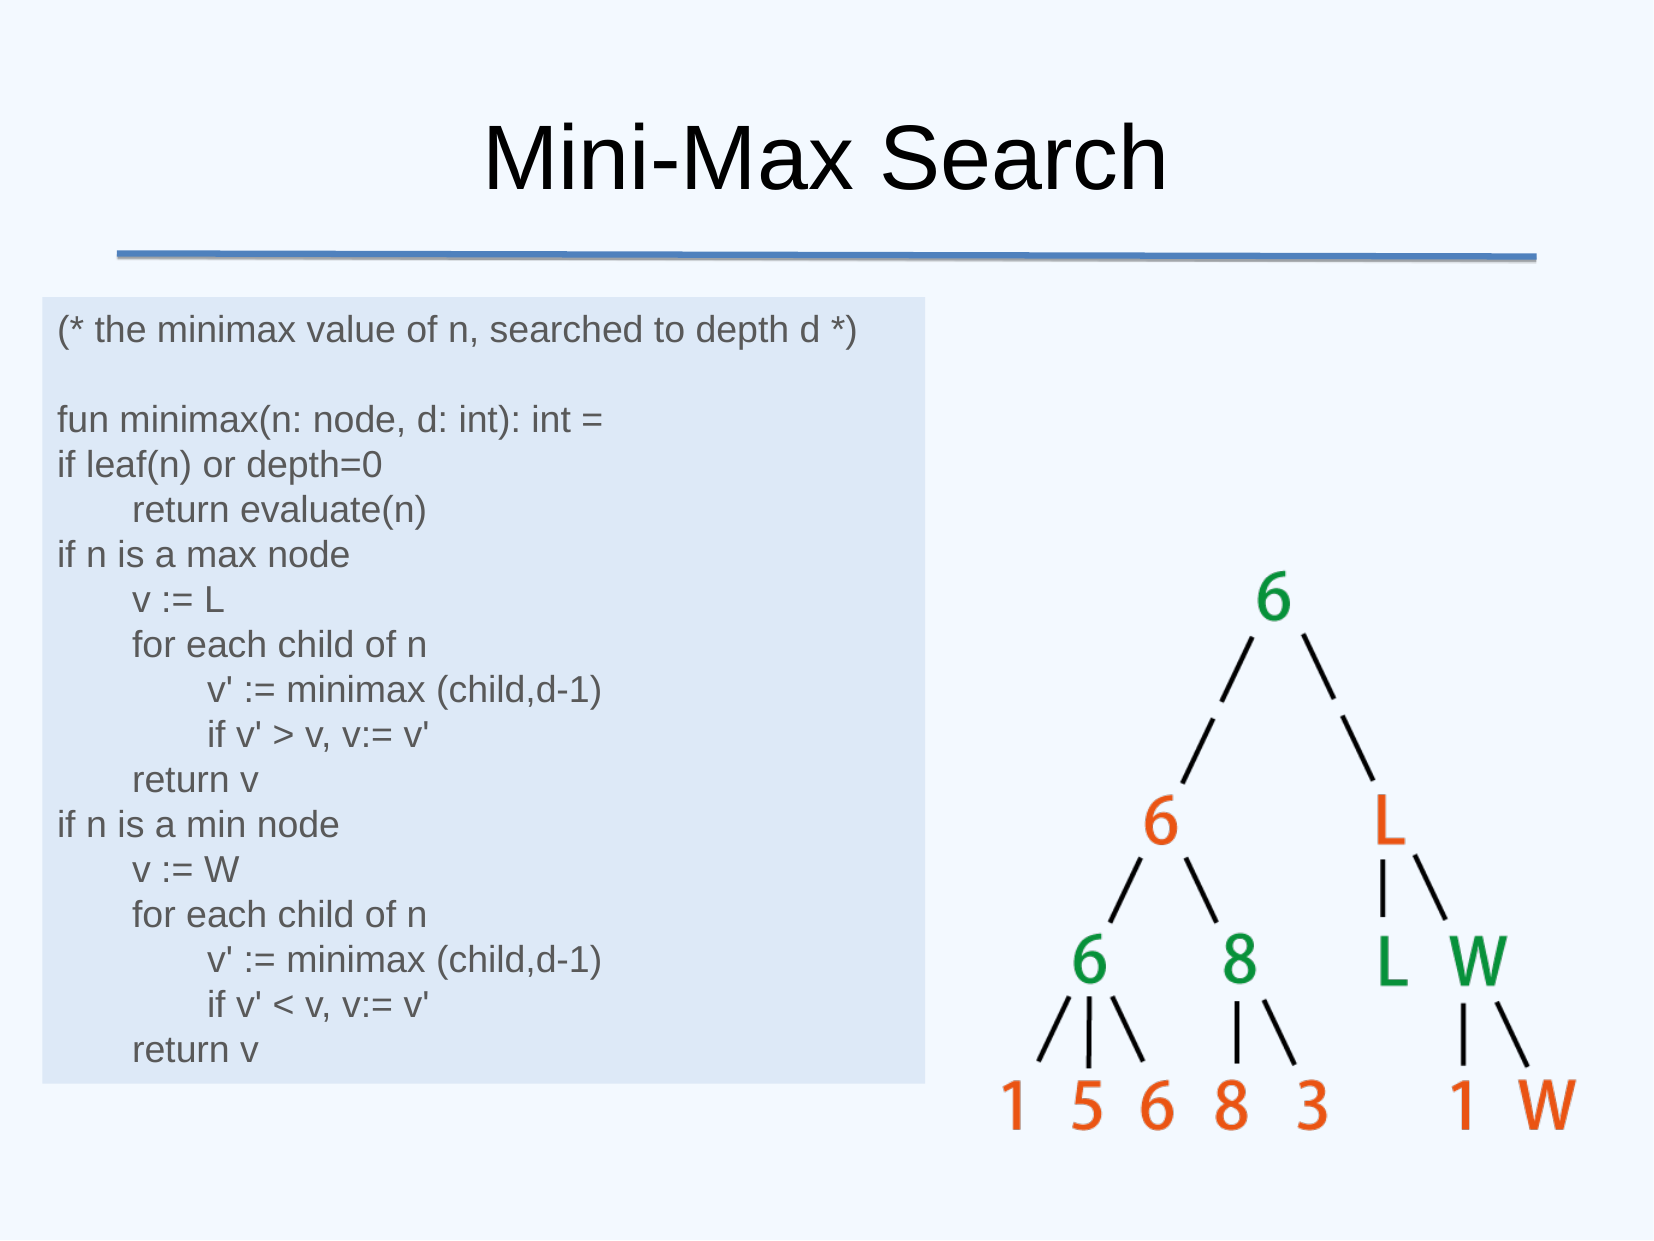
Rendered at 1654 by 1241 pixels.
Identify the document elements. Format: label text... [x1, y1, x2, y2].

text_box (* the minimax value of n, searched to depth d *) fun minimax(n: node, d: int): int = if leaf(n) or depth=0 return evaluate(n) if n is a max node v := L for each child of n v' := minimax (child,d-1) if v' > v, v:= v' return v if n is a min node v := W for each child of n v' := minimax (child,d-1) if v' < v, v:= v' return v [42, 297, 926, 1084]
picture [940, 528, 1622, 1210]
text_box Mini-Max Search [82, 49, 1571, 257]
